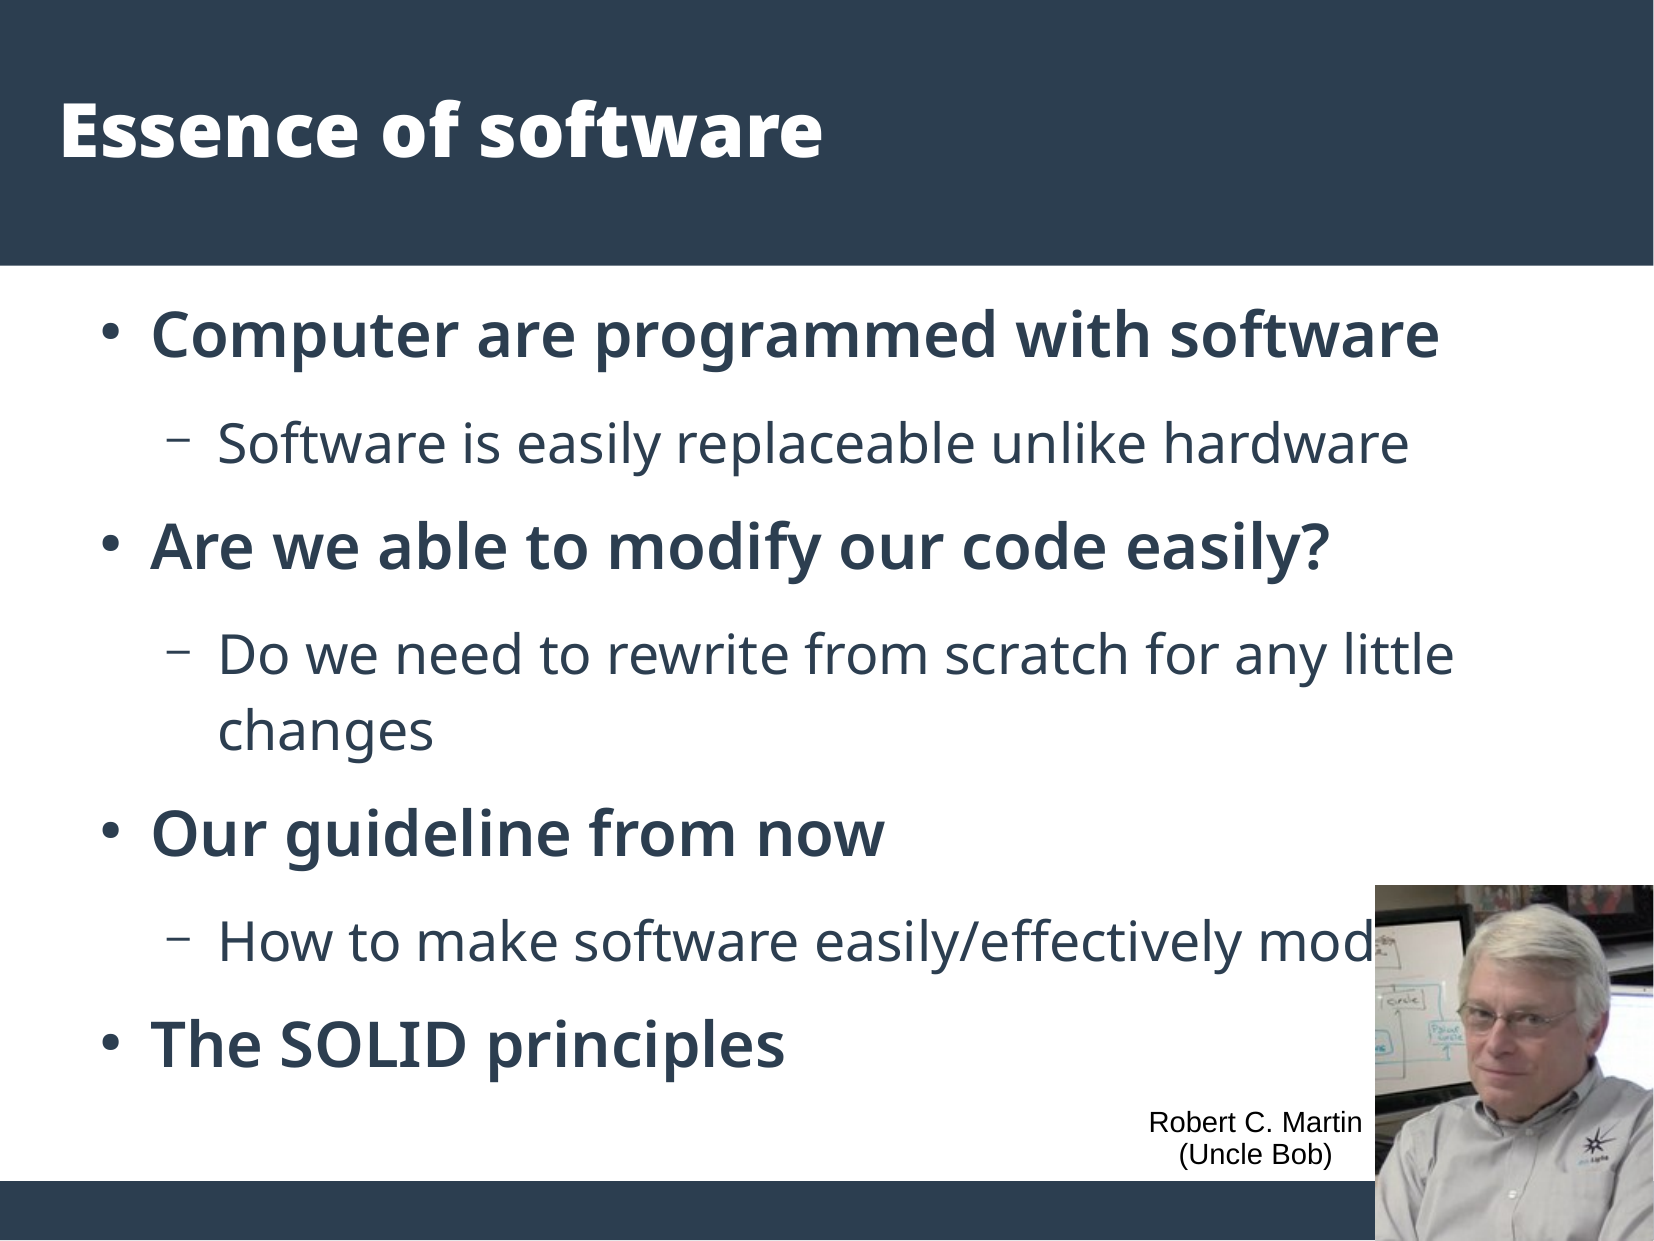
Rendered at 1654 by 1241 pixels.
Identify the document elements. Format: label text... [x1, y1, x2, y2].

title Essence of software [59, 49, 1595, 207]
picture [1375, 885, 1654, 1241]
list Computer are programmed with software Software is easily replaceable unlike hardware Are we able to modify our code easily? Do we need to rewrite from scratch for any little changes Our guideline from now How to make software easily/effectively modifiable? The SOLID principles [82, 290, 1571, 1111]
text_box Robert C. Martin (Uncle Bob) [1133, 1098, 1379, 1179]
